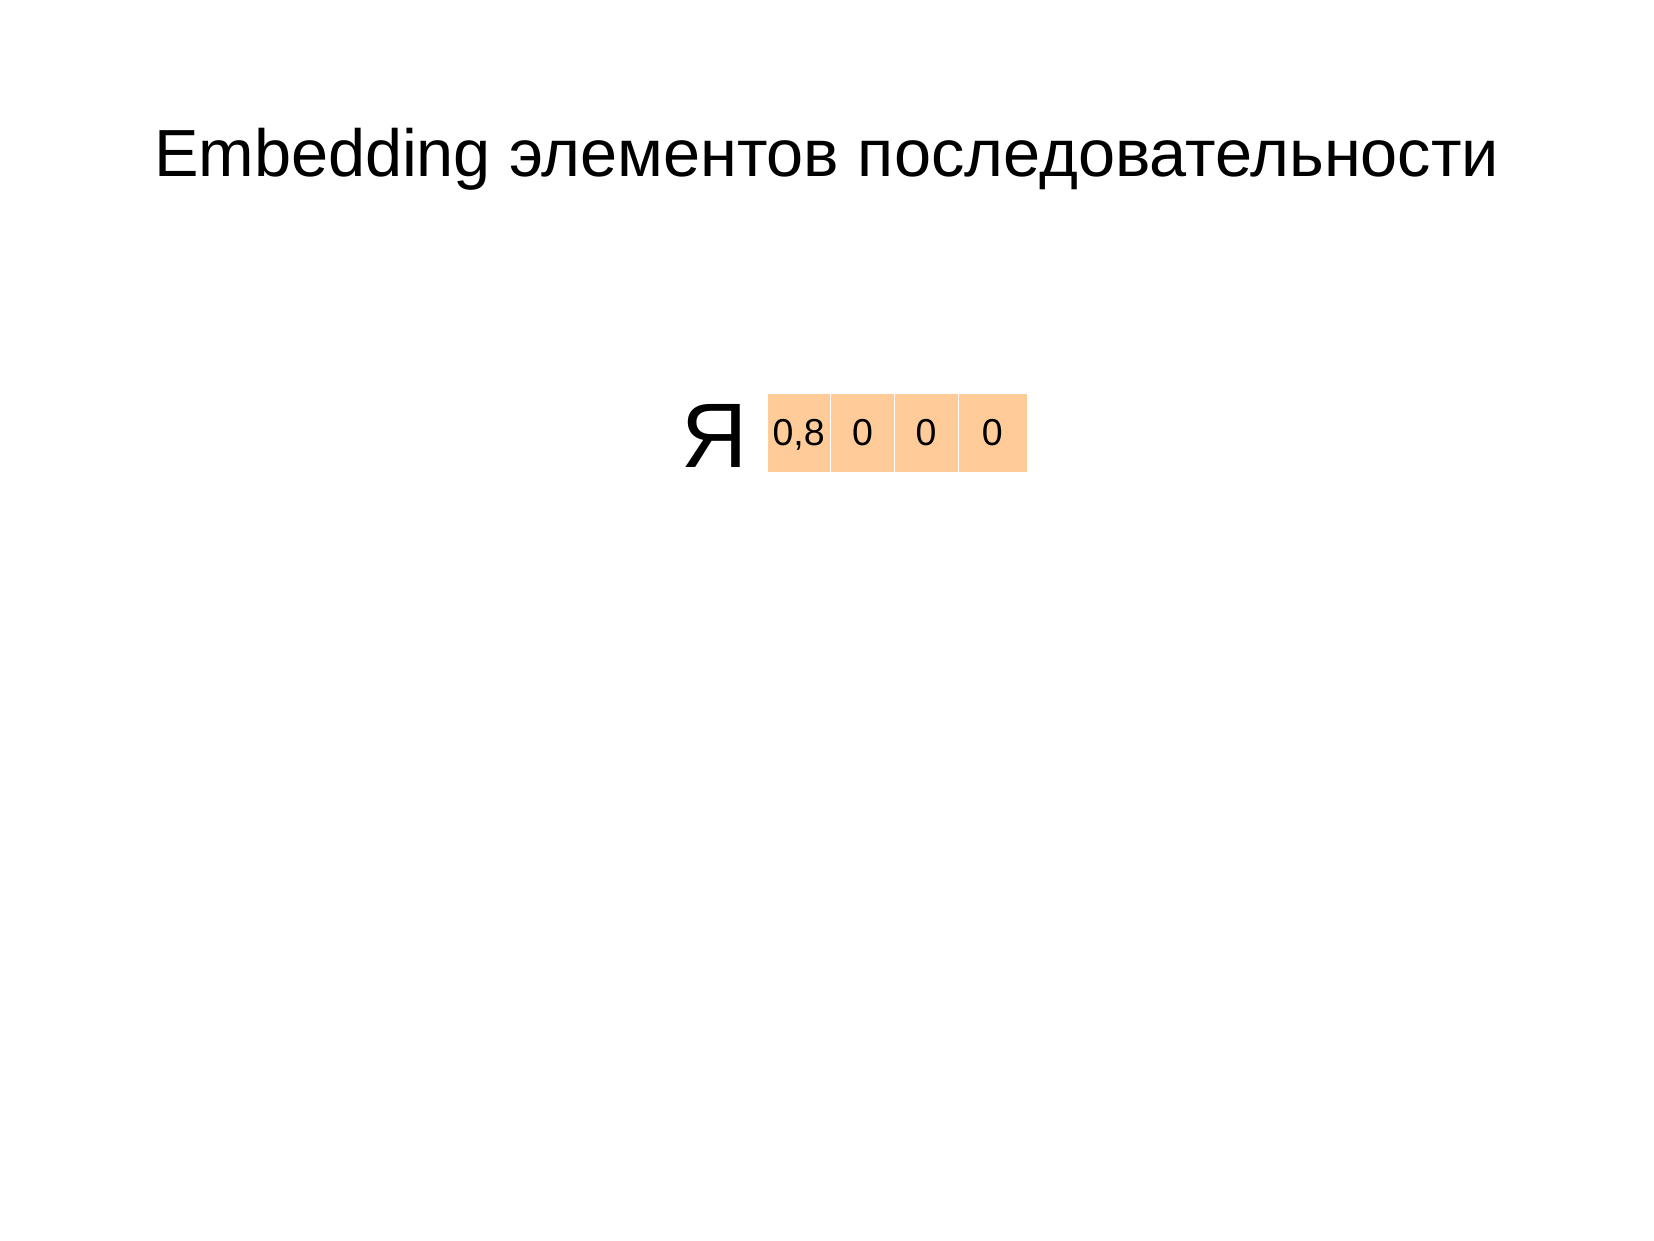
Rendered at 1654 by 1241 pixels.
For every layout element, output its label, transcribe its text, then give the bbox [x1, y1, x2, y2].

table_header 0,8 [768, 394, 830, 472]
text_box Я [666, 377, 763, 496]
table_header 0 [895, 394, 958, 472]
table_header 0 [831, 394, 894, 472]
table_header 0 [959, 394, 1027, 472]
title Embedding элементов последовательности [82, 16, 1571, 290]
